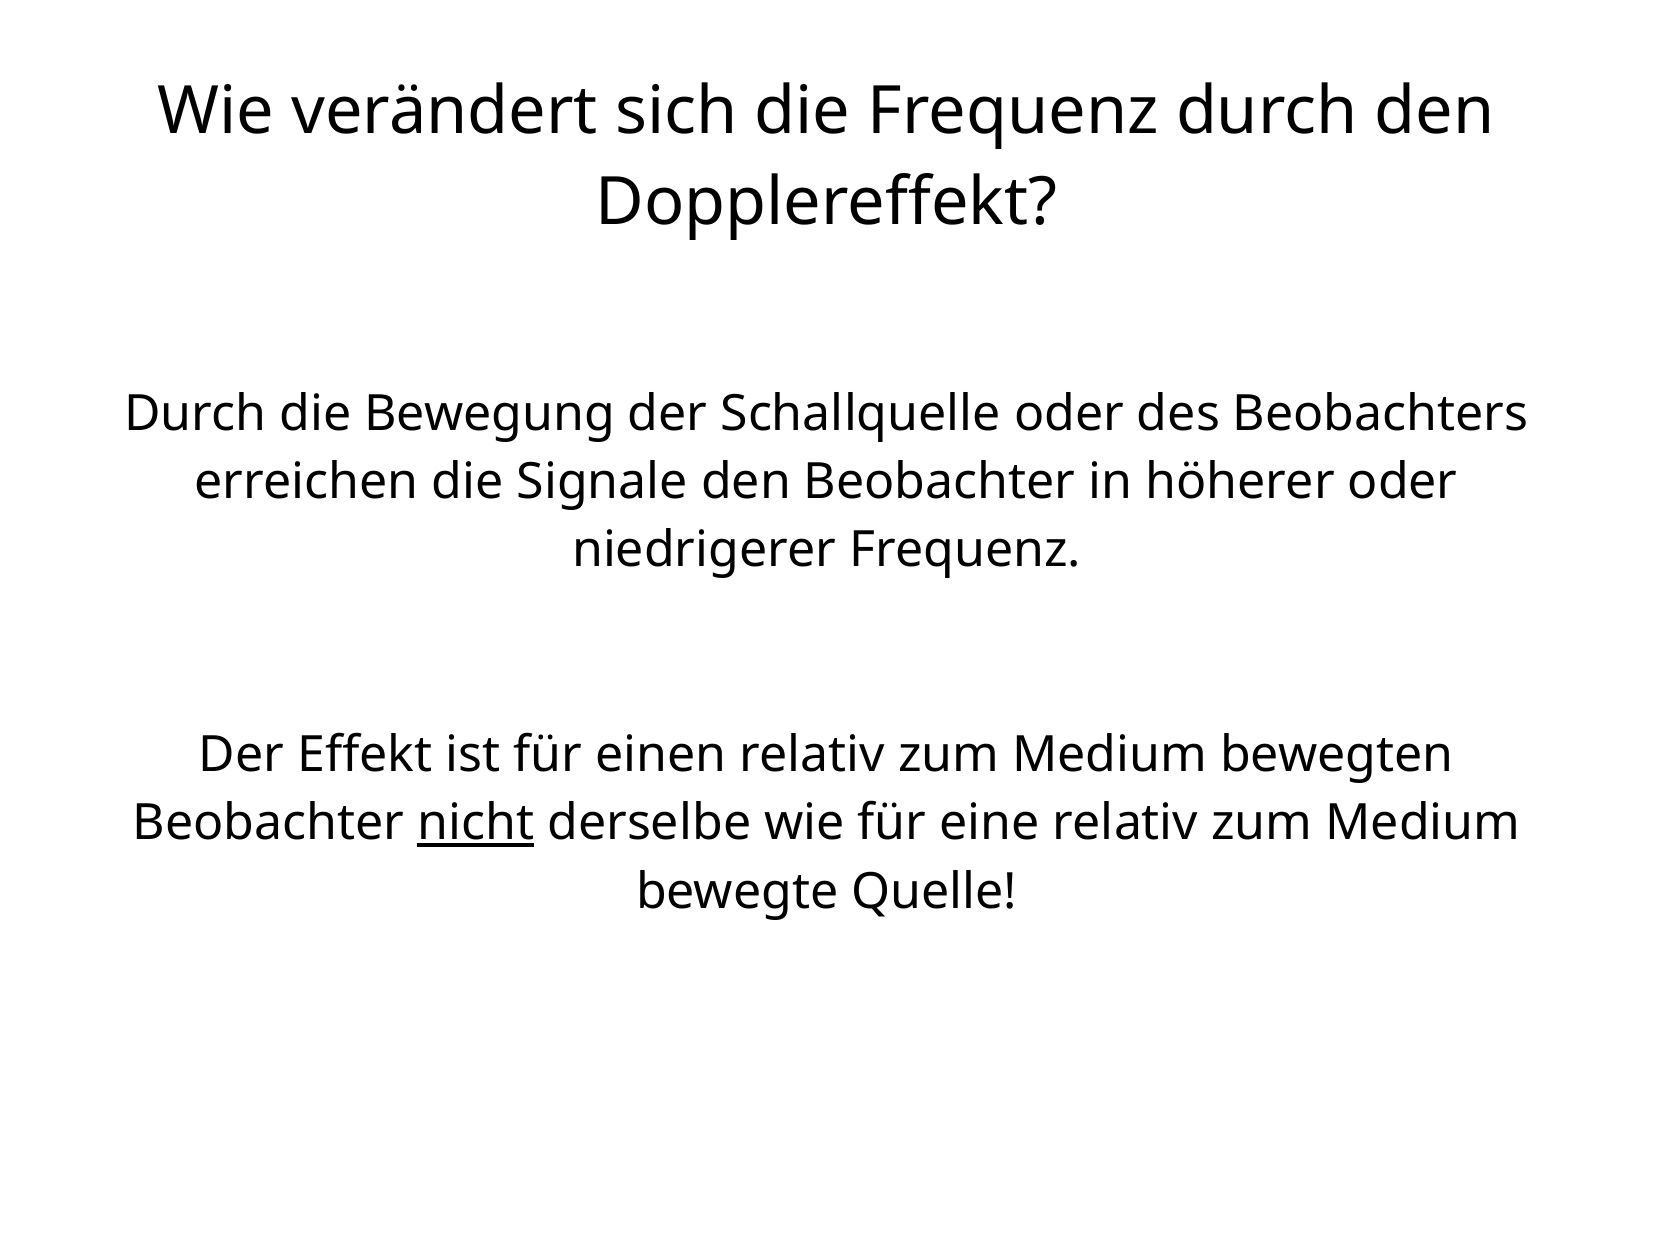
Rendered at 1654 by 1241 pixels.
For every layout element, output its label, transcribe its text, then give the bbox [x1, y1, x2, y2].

title Wie verändert sich die Frequenz durch den Dopplereffekt? [82, 49, 1571, 257]
subtitle Durch die Bewegung der Schallquelle oder des Beobachters erreichen die Signale den Beobachter in höherer oder niedrigerer Frequenz. Der Effekt ist für einen relativ zum Medium bewegten Beobachter nicht derselbe wie für eine relativ zum Medium bewegte Quelle! [82, 290, 1571, 1010]
